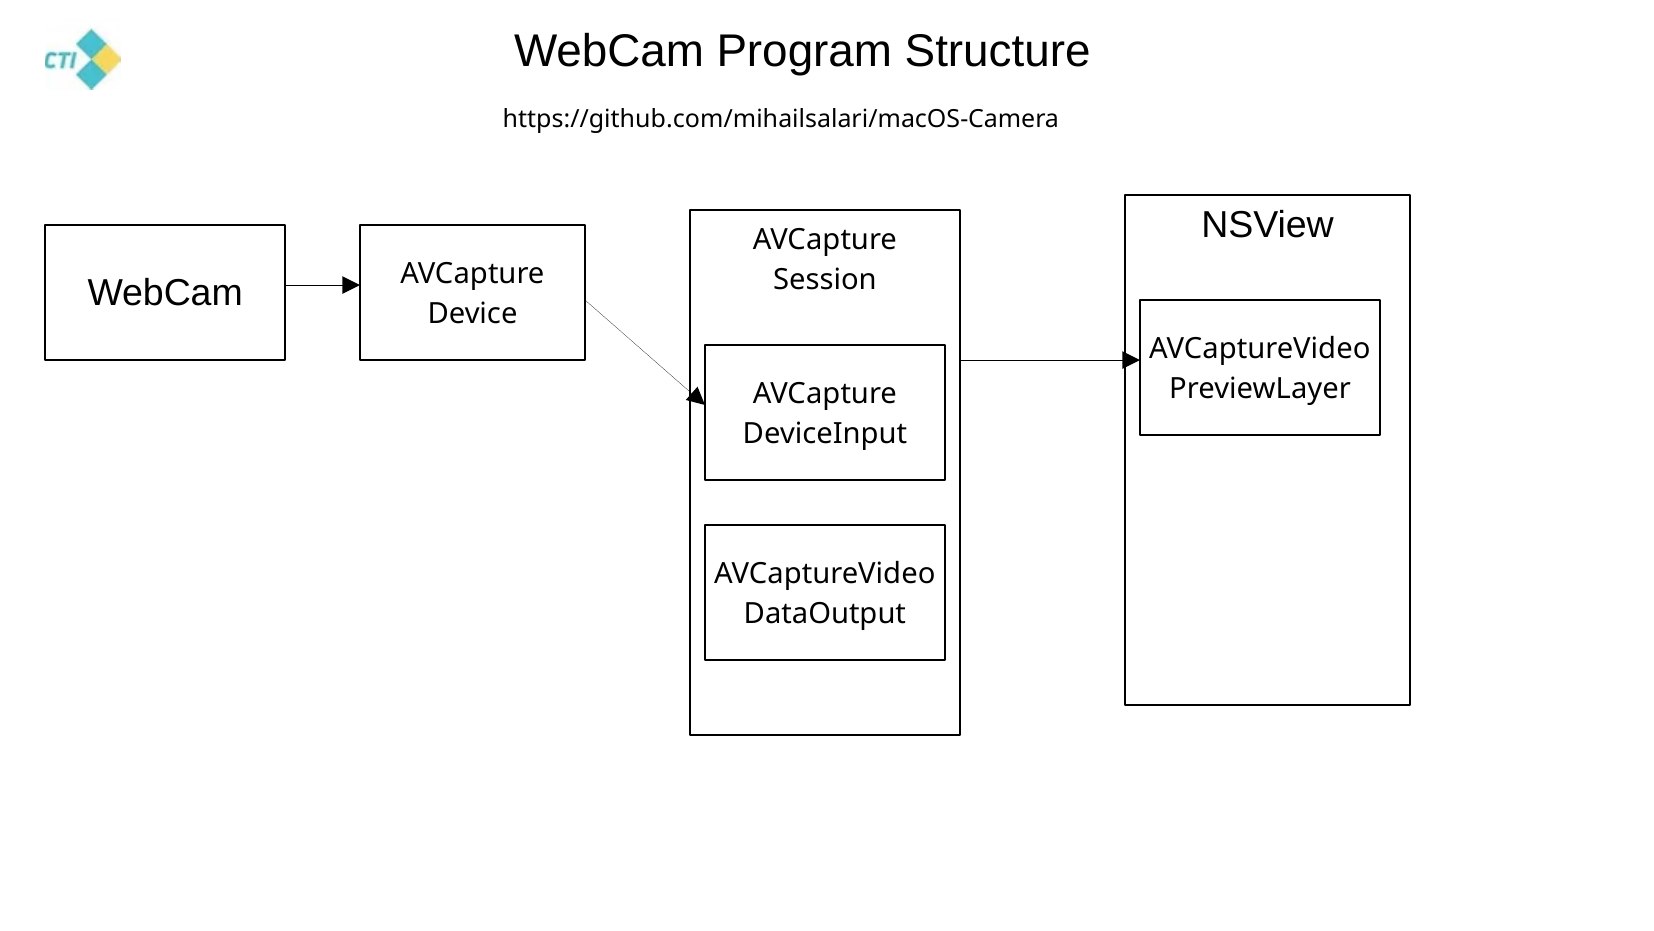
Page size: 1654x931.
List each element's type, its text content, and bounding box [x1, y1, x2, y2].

text_box AVCapture Device [360, 225, 586, 361]
text_box AVCapture Session [690, 210, 961, 736]
picture [45, 18, 121, 91]
text_box AVCapture DeviceInput [705, 345, 946, 481]
text_box WebCam [45, 225, 286, 361]
text_box AVCaptureVideo DataOutput [705, 525, 946, 661]
text_box WebCam Program Structure [225, 17, 1381, 136]
text_box NSView [1125, 195, 1411, 706]
text_box https://github.com/mihailsalari/macOS-Camera [487, 93, 1156, 166]
